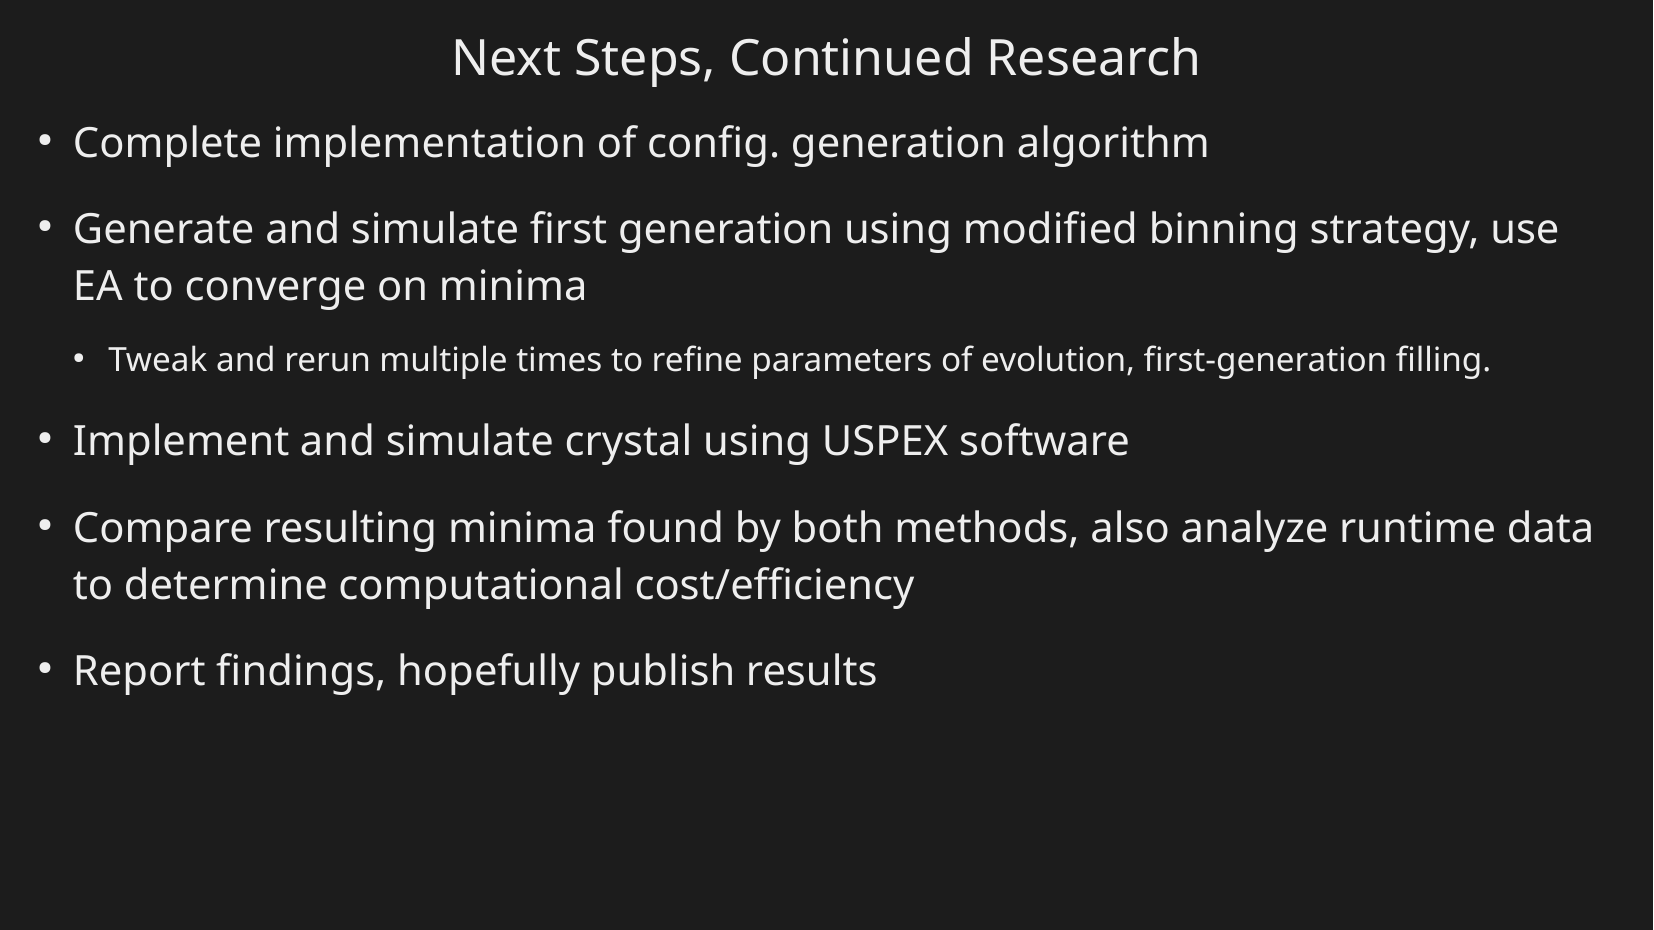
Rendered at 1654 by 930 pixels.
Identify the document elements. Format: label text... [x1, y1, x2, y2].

title Next Steps, Continued Research [82, 0, 1571, 112]
list Complete implementation of config. generation algorithm Generate and simulate first generation using modified binning strategy, use EA to converge on minima Tweak and rerun multiple times to refine parameters of evolution, first-generation filling. Implement and simulate crystal using USPEX software Compare resulting minima found by both methods, also analyze runtime data to determine computational cost/efficiency Report findings, hopefully publish results [37, 112, 1612, 900]
